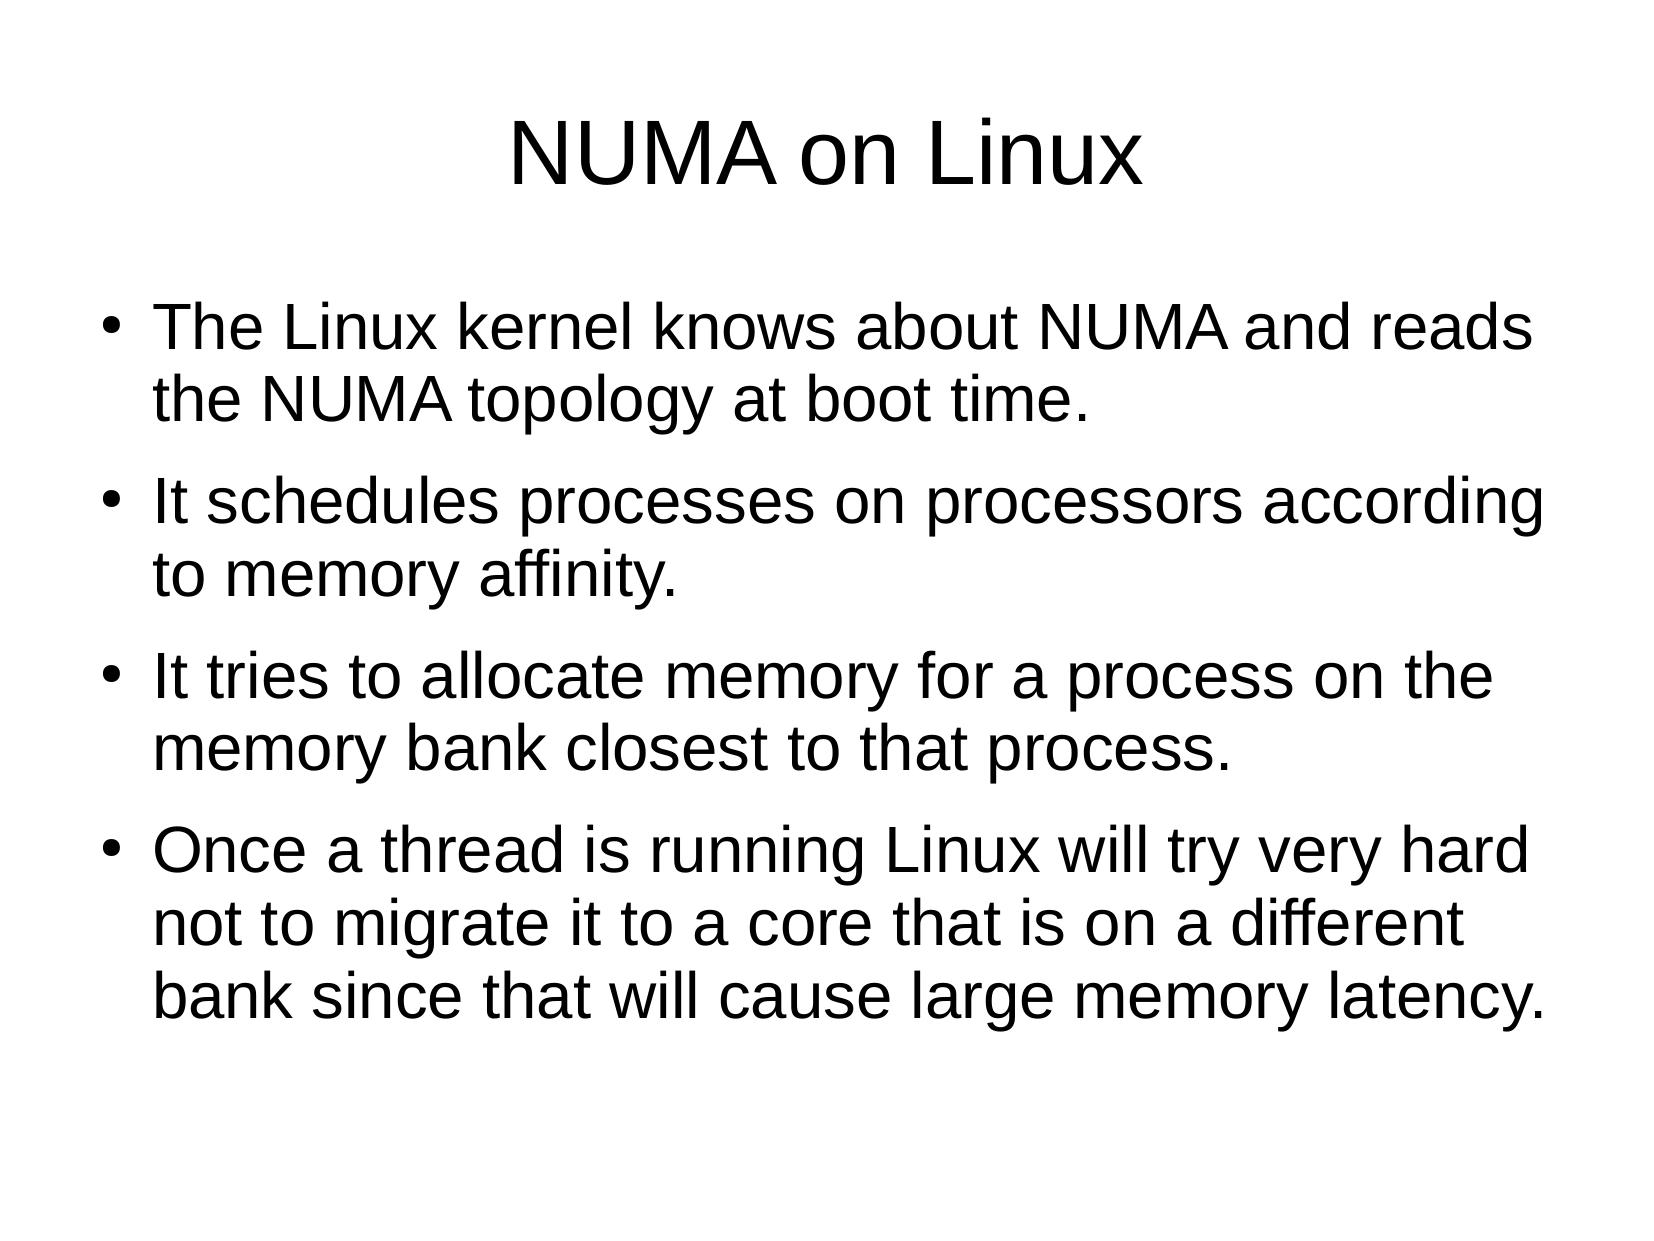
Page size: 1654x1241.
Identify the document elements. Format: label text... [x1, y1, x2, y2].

title NUMA on Linux [82, 49, 1571, 257]
list The Linux kernel knows about NUMA and reads the NUMA topology at boot time. It schedules processes on processors according to memory affinity. It tries to allocate memory for a process on the memory bank closest to that process. Once a thread is running Linux will try very hard not to migrate it to a core that is on a different bank since that will cause large memory latency. [82, 290, 1571, 1109]
